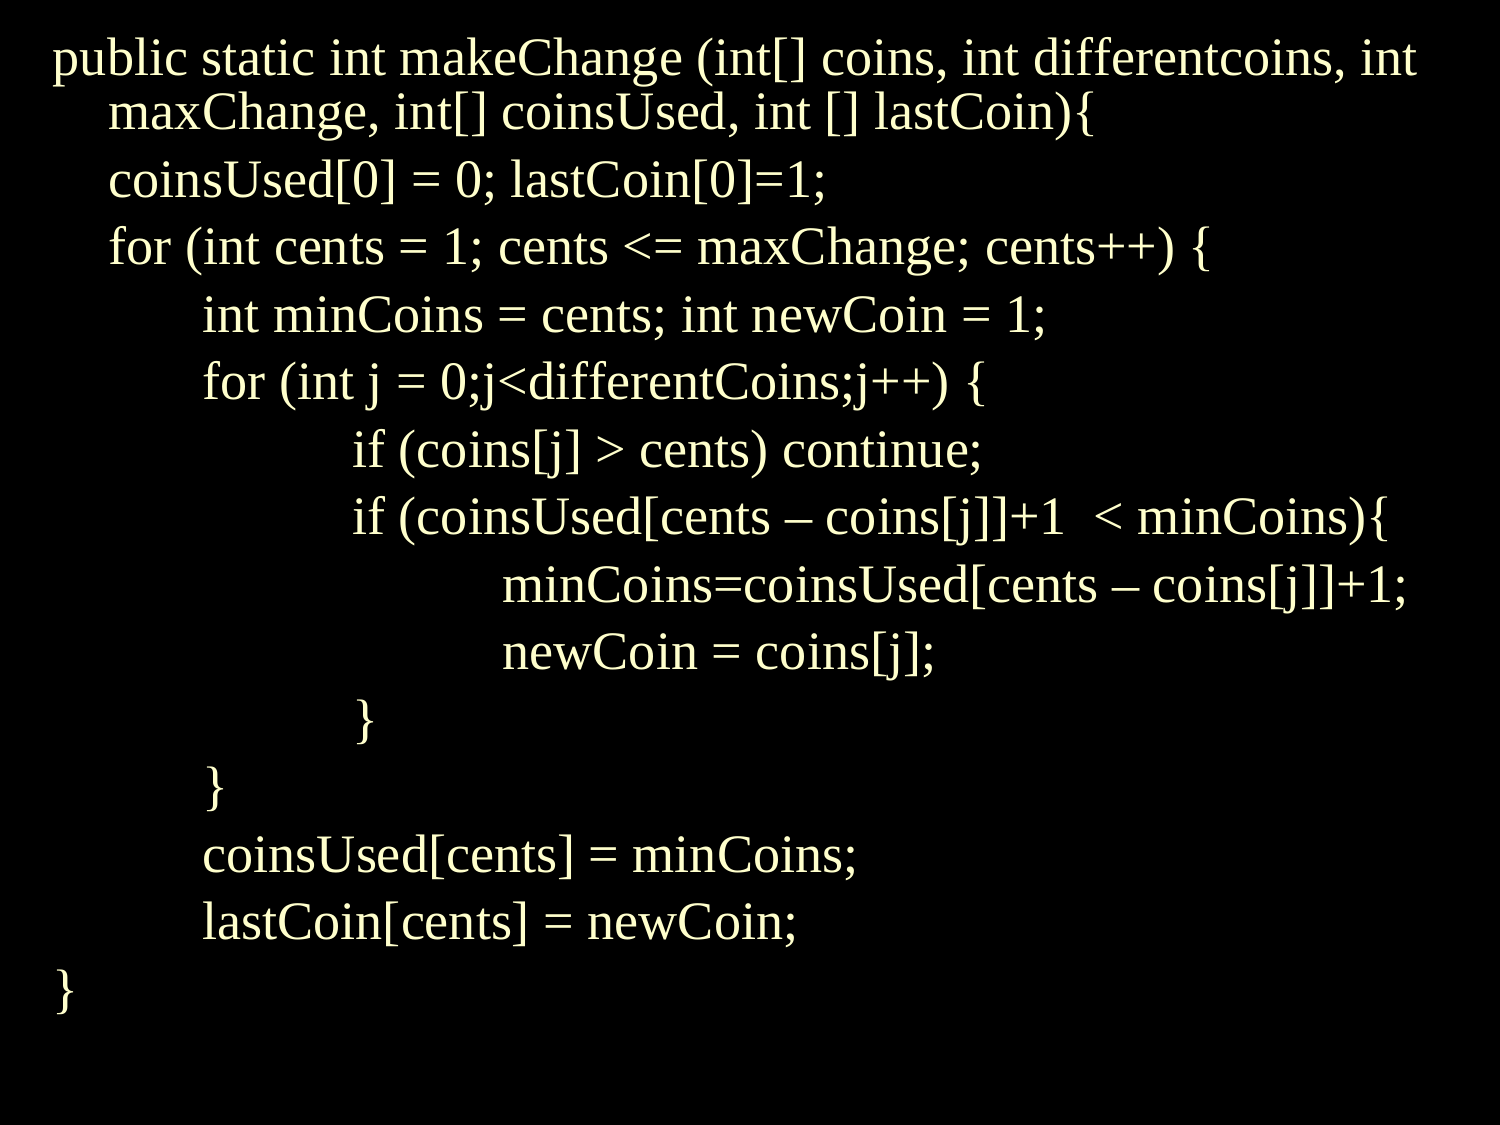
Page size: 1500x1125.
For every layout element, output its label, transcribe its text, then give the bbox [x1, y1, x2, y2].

list public static int makeChange (int[] coins, int differentcoins, int maxChange, int[] coinsUsed, int [] lastCoin){ coinsUsed[0] = 0; lastCoin[0]=1; for (int cents = 1; cents <= maxChange; cents++) { int minCoins = cents; int newCoin = 1; for (int j = 0;j<differentCoins;j++) { if (coins[j] > cents) continue; if (coinsUsed[cents – coins[j]]+1 < minCoins){ minCoins=coinsUsed[cents – coins[j]]+1; newCoin = coins[j]; } } coinsUsed[cents] = minCoins; lastCoin[cents] = newCoin; } [37, 24, 1468, 1101]
